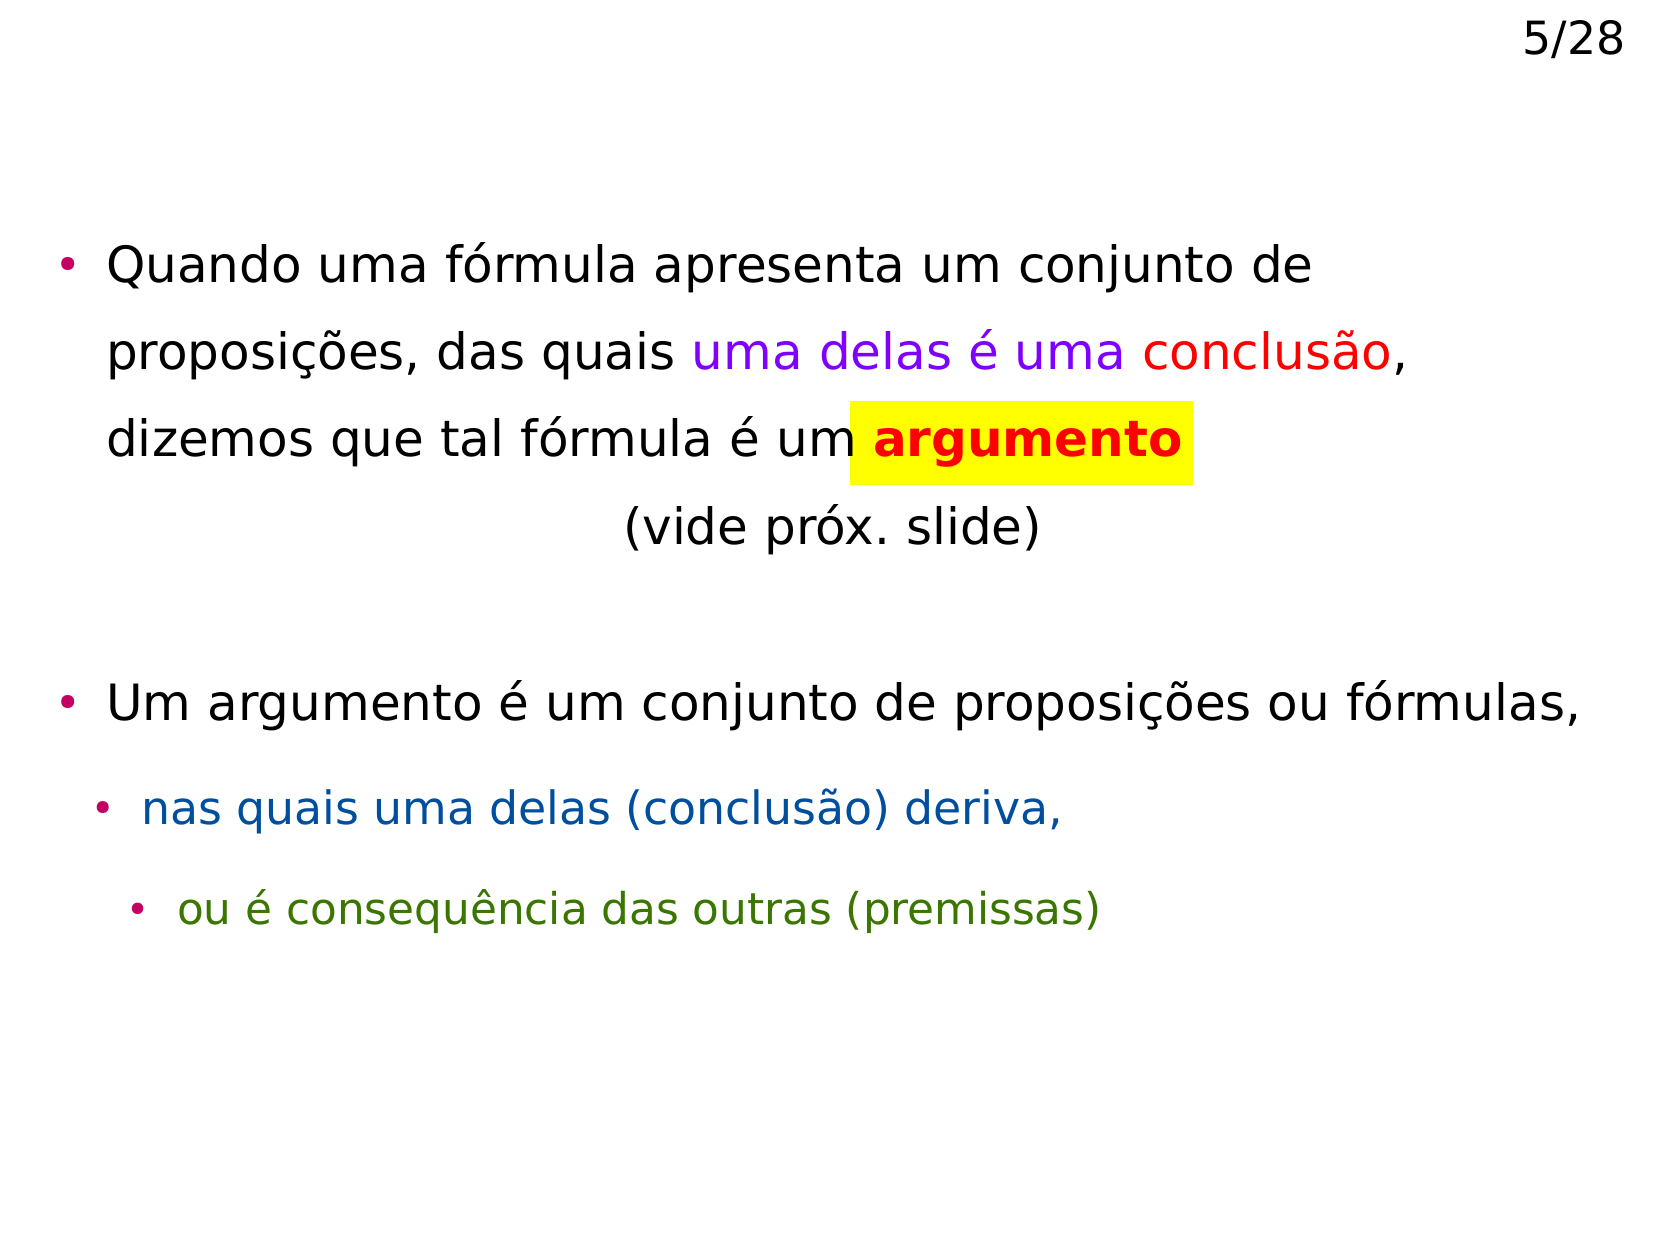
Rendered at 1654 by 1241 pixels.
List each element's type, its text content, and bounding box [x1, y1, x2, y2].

list Quando uma fórmula apresenta um conjunto de proposições, das quais uma delas é uma conclusão, dizemos que tal fórmula é um argumento (vide próx. slide) Um argumento é um conjunto de proposições ou fórmulas, nas quais uma delas (conclusão) deriva, ou é consequência das outras (premissas) [59, 206, 1595, 1223]
